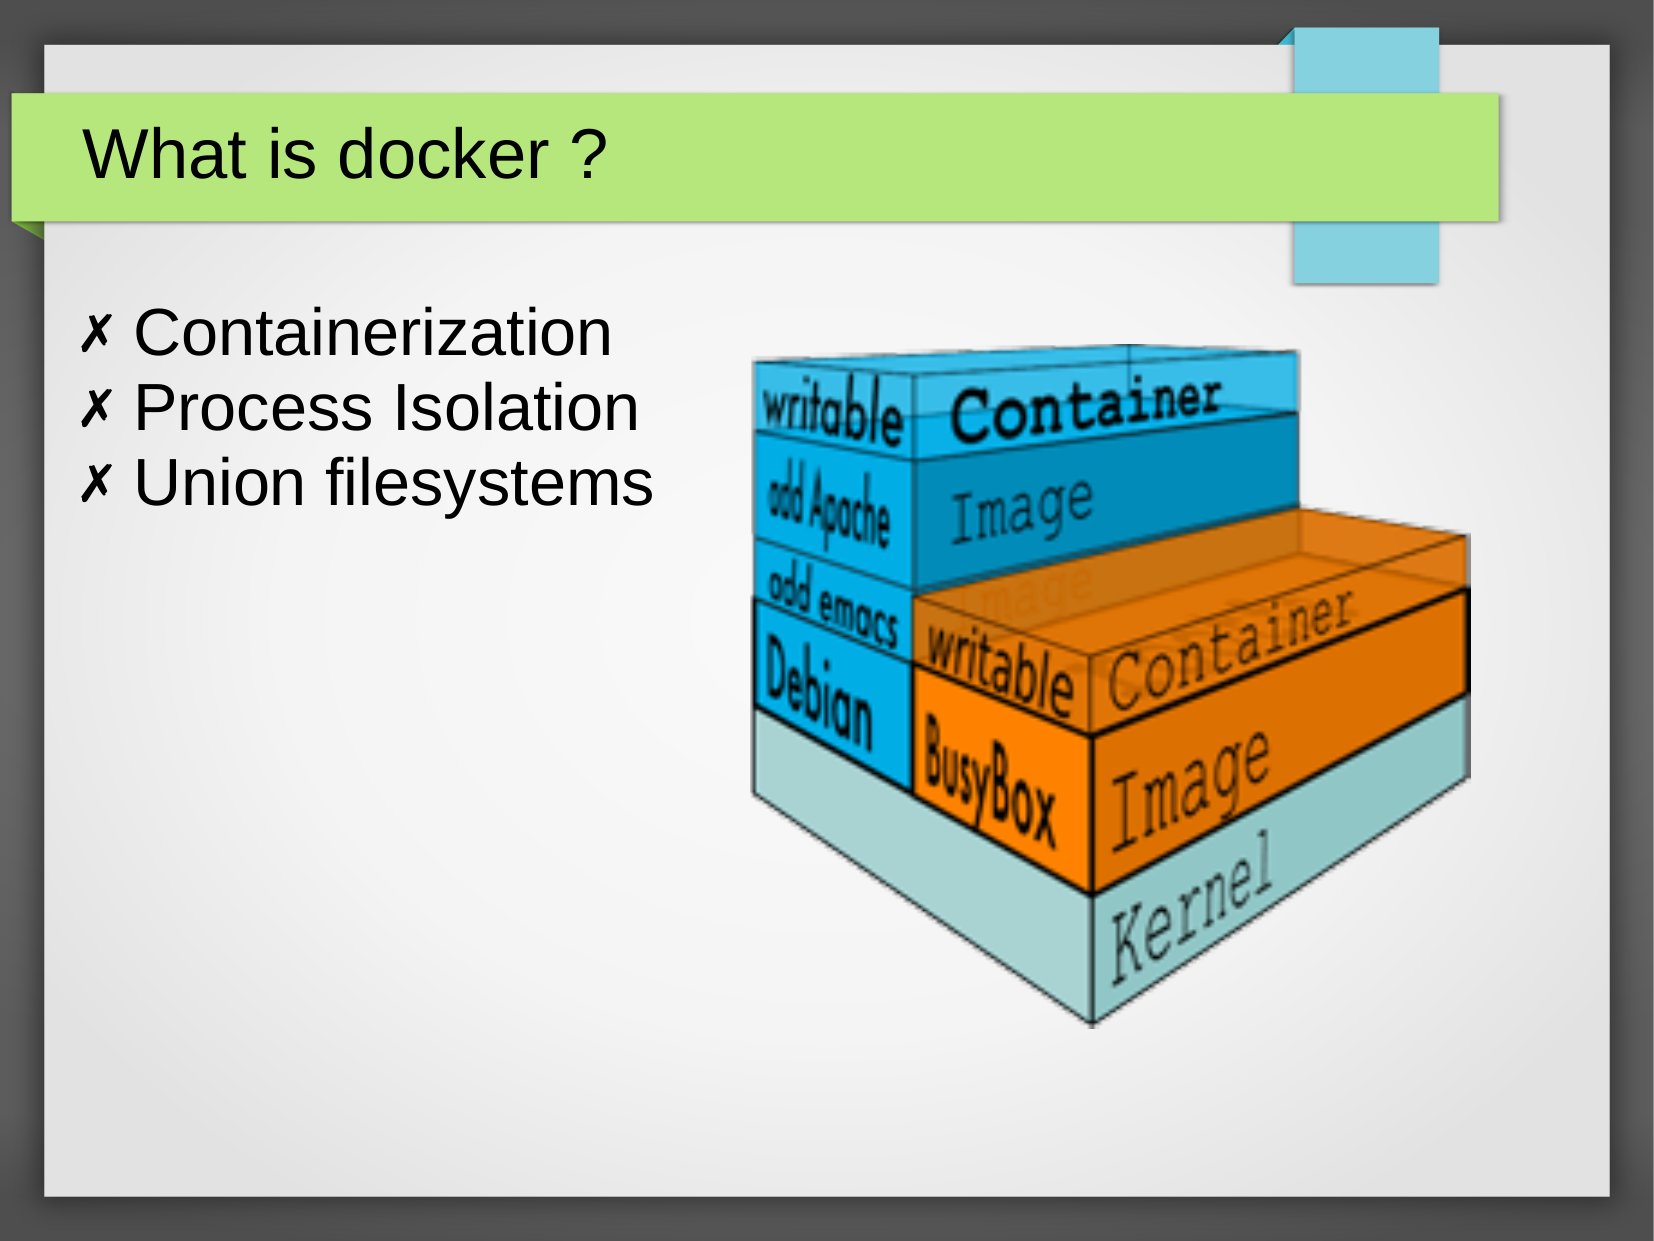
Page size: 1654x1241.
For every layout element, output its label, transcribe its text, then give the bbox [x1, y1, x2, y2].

title What is docker ? [82, 94, 1264, 213]
picture [0, 0, 1654, 1241]
subtitle Containerization Process Isolation Union filesystems [82, 295, 1571, 1015]
